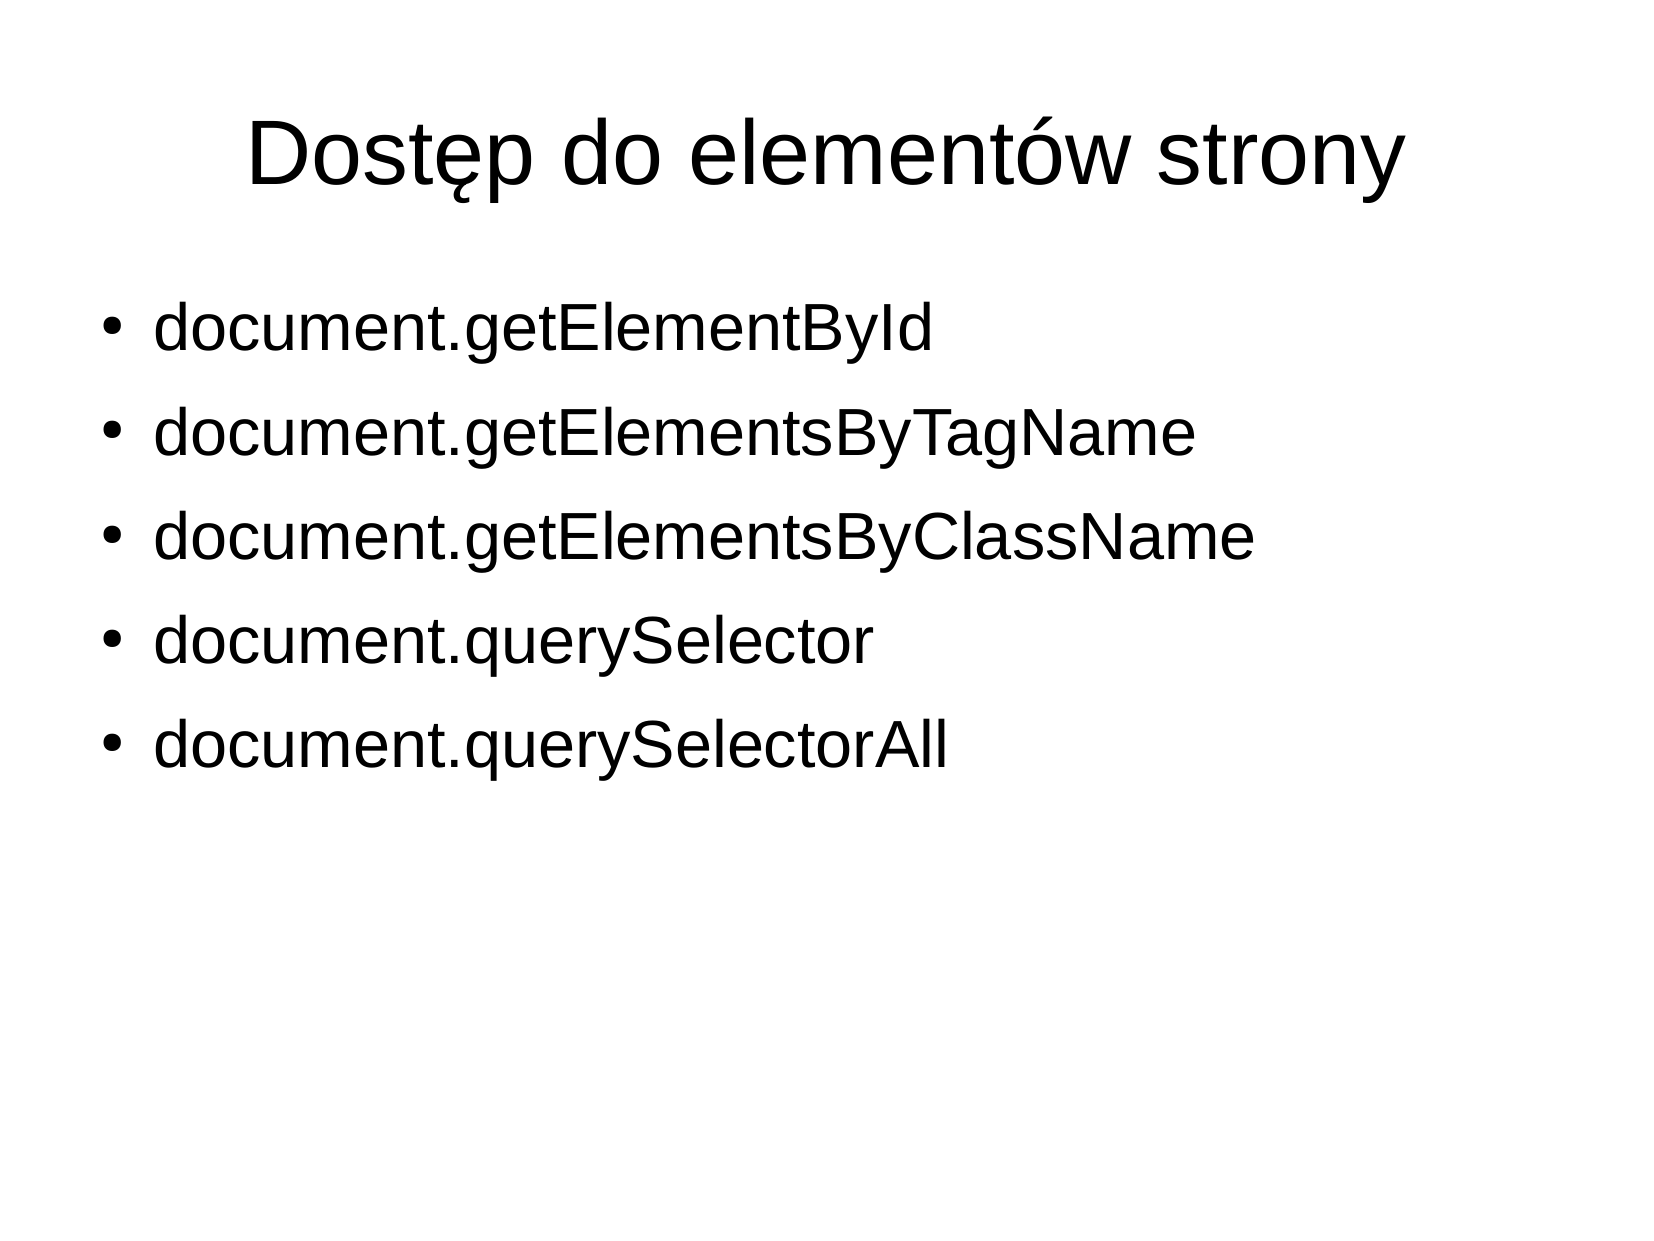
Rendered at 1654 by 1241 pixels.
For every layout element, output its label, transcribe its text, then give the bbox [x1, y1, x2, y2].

list document.getElementById document.getElementsByTagName document.getElementsByClassName document.querySelector document.querySelectorAll [82, 290, 1571, 1010]
title Dostęp do elementów strony [82, 49, 1571, 257]
